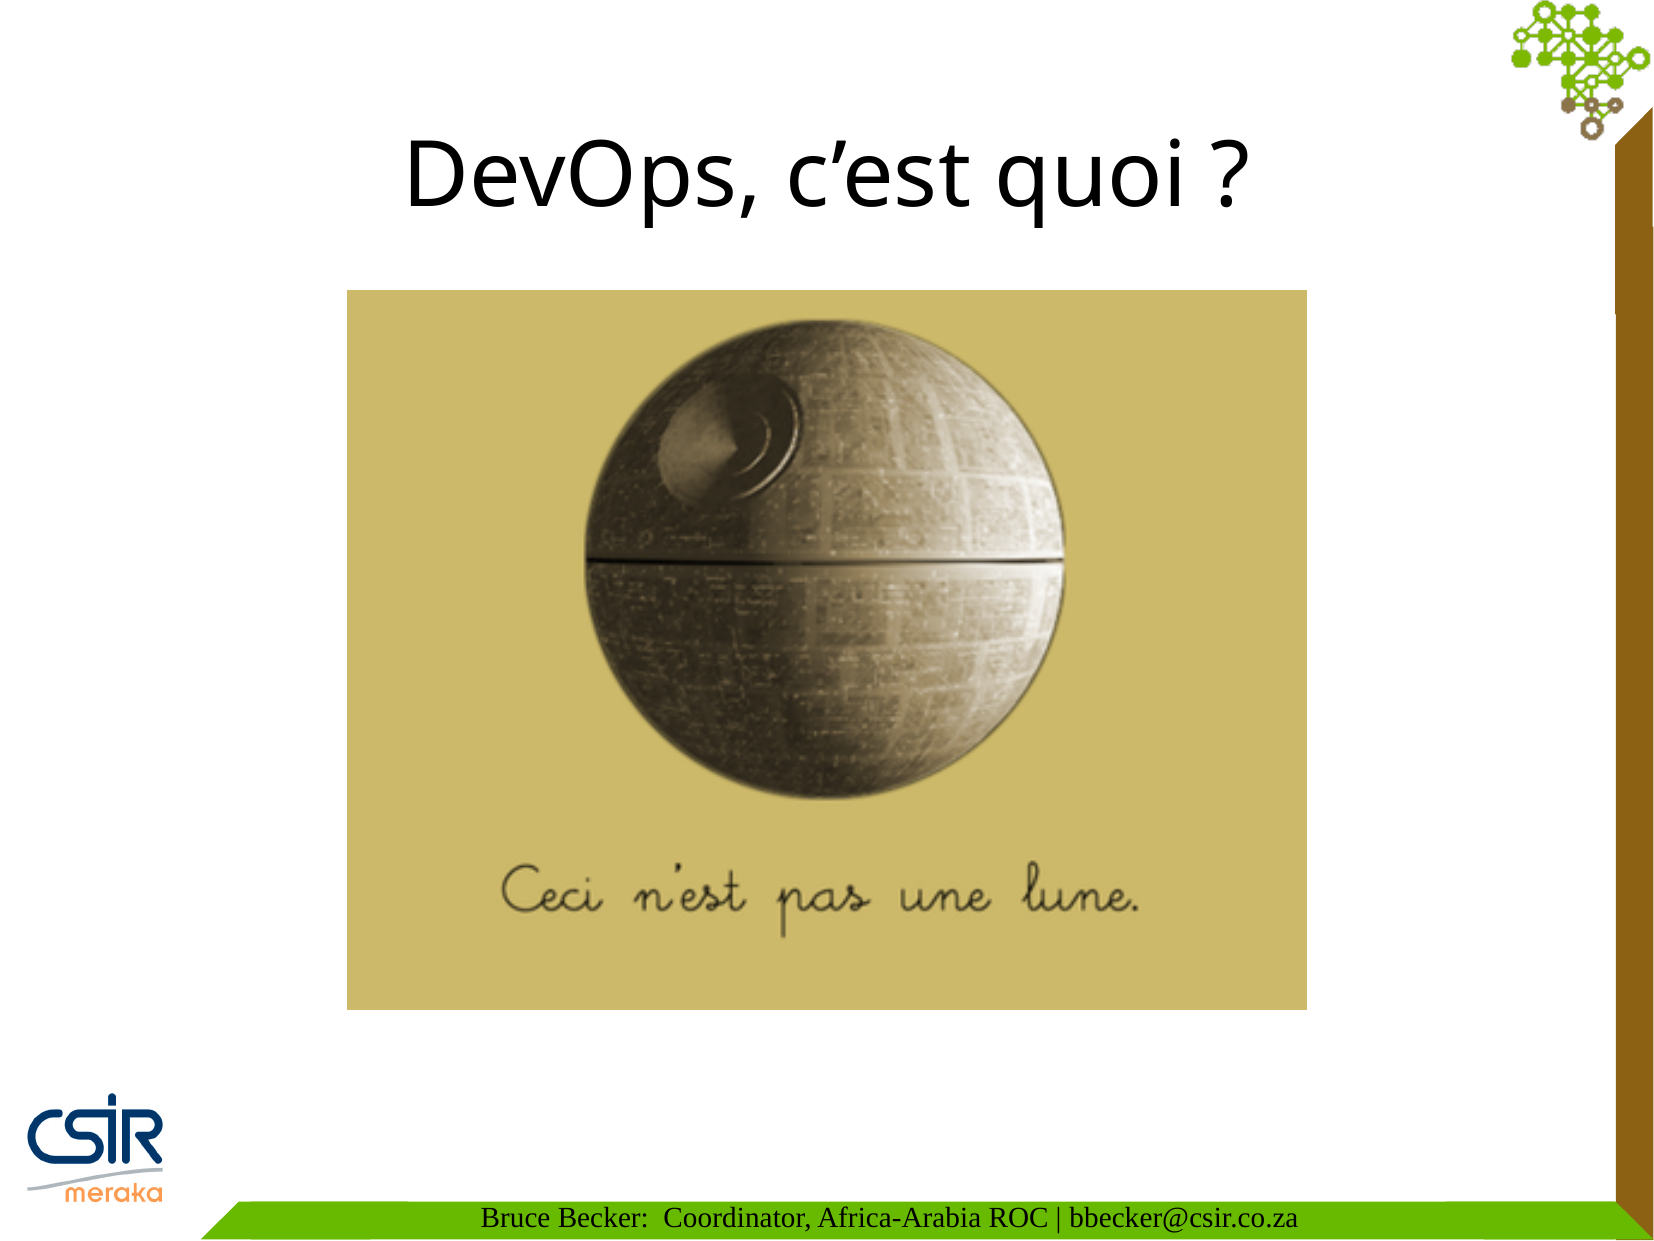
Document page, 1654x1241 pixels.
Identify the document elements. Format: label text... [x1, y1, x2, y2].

title DevOps, c’est quoi ? [82, 67, 1571, 275]
picture [1503, 0, 1654, 144]
picture [12, 1074, 178, 1225]
picture [347, 290, 1307, 1010]
